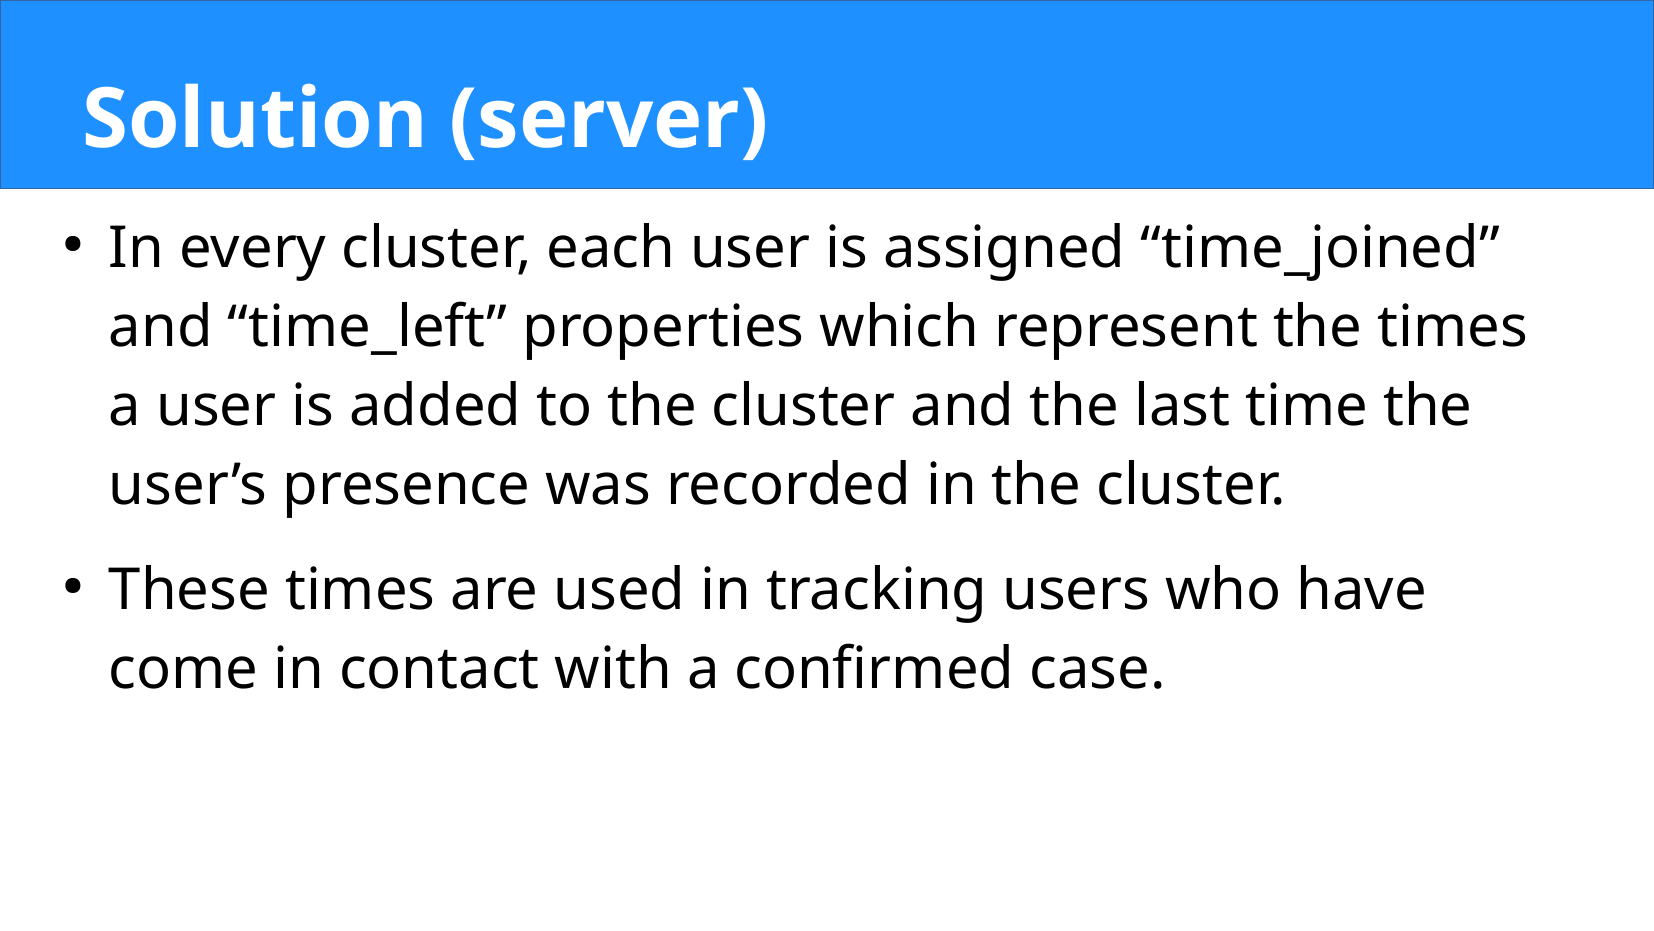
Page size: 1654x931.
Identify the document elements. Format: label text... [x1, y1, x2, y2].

list In every cluster, each user is assigned “time_joined” and “time_left” properties which represent the times a user is added to the cluster and the last time the user’s presence was recorded in the cluster. These times are used in tracking users who have come in contact with a confirmed case. [47, 205, 1536, 792]
text_box [0, 0, 1654, 189]
title Solution (server) [82, 37, 1571, 193]
